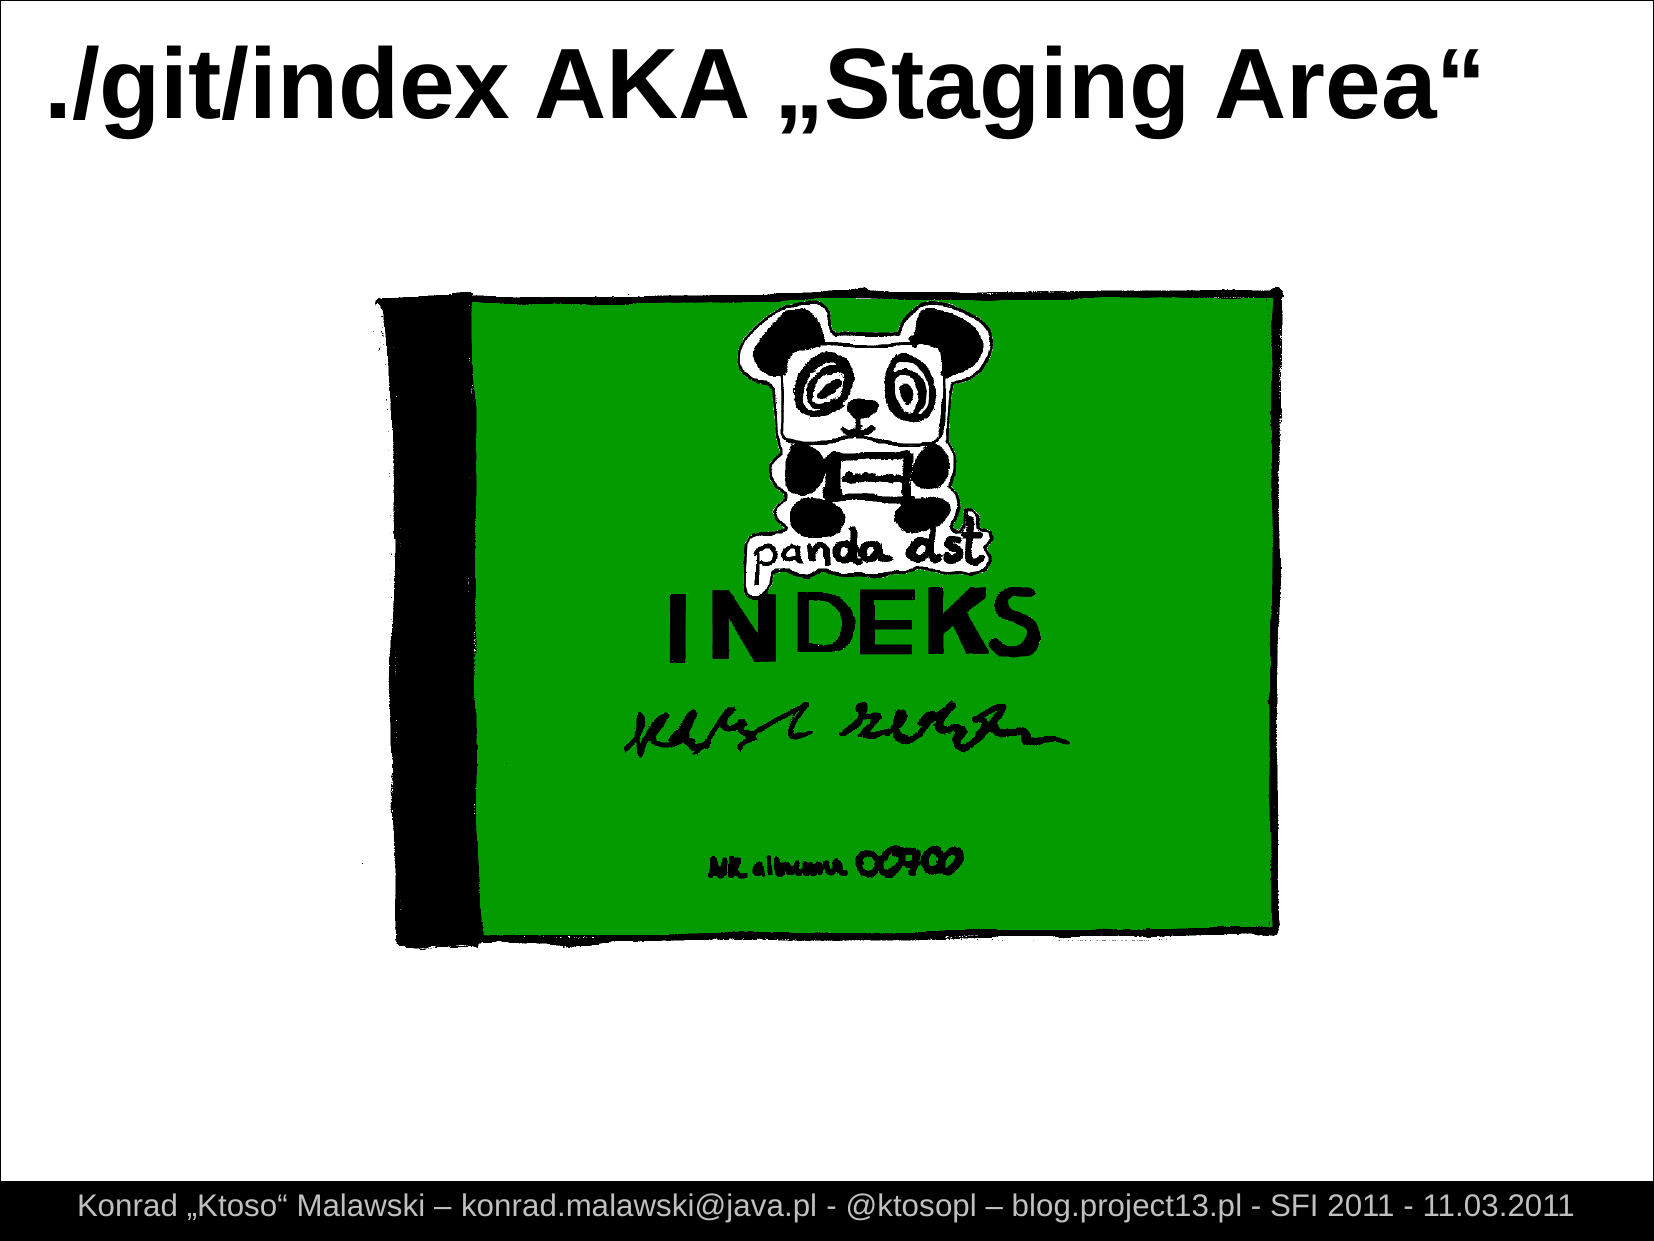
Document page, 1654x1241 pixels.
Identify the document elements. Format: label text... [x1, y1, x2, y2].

text_box ./git/index AKA „Staging Area“ [29, 21, 1625, 148]
text_box Konrad „Ktoso“ Malawski – konrad.malawski@java.pl - @ktosopl – blog.project13.pl - SFI 2011 - 11.03.2011 [0, 1181, 1654, 1238]
picture [348, 280, 1305, 961]
